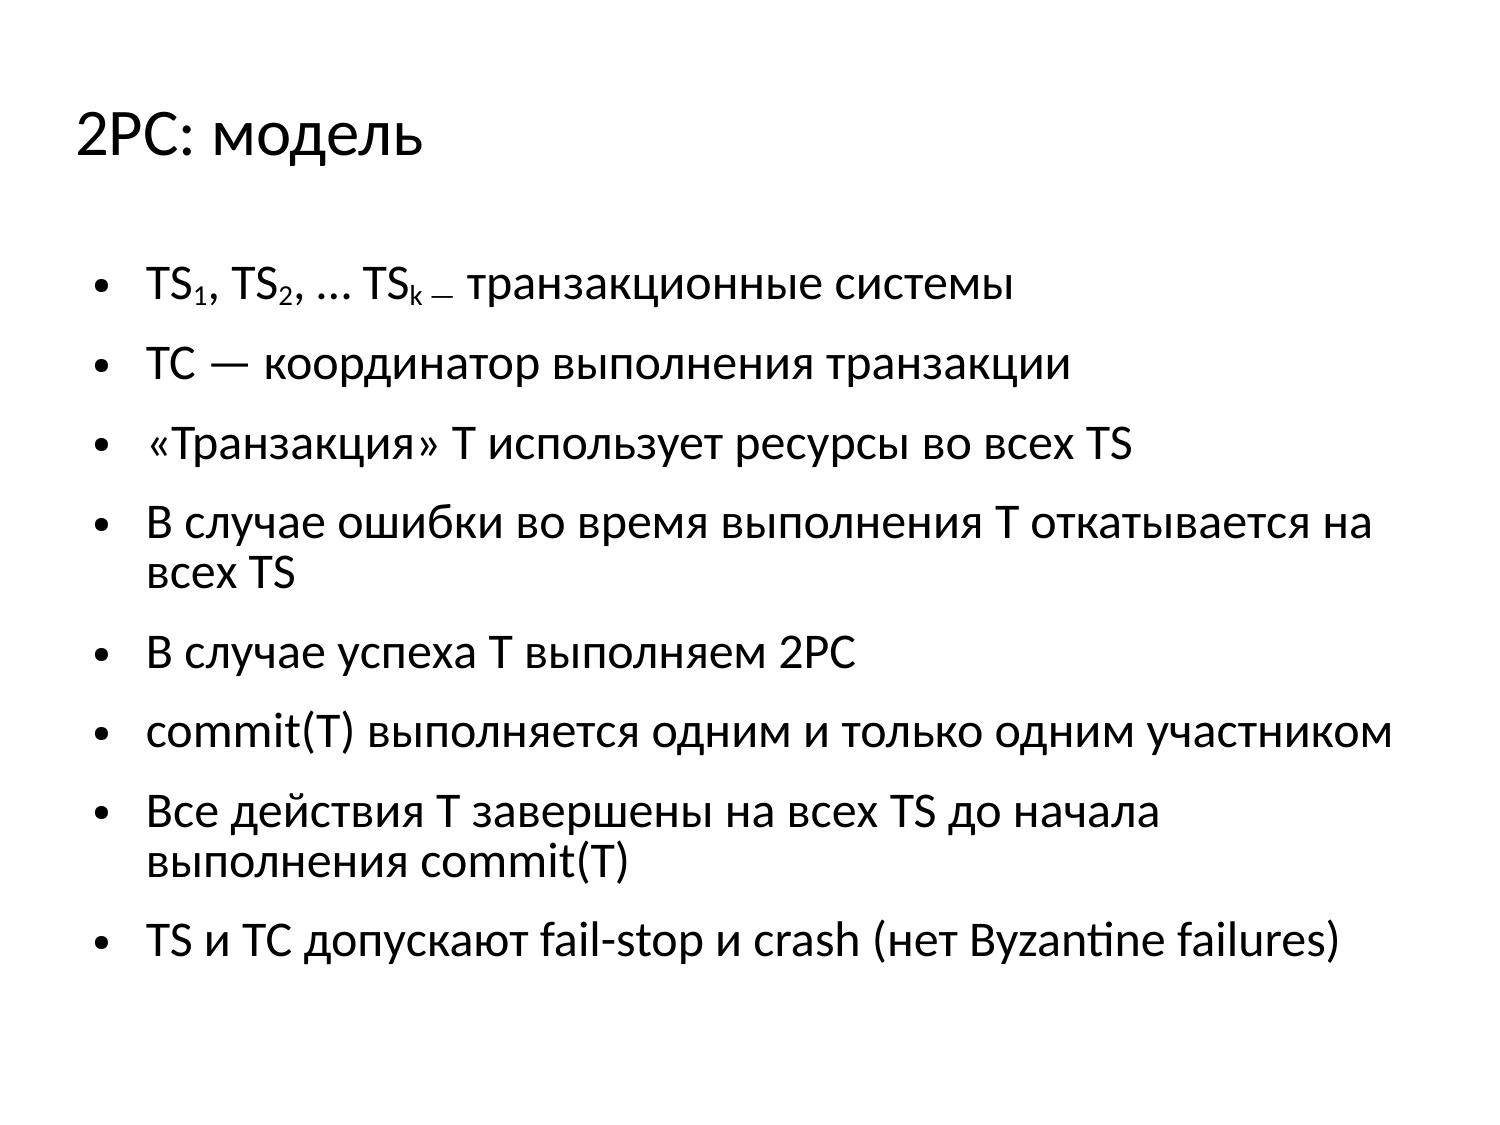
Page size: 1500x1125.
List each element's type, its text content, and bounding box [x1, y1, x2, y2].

title 2PC: модель [75, 45, 1425, 233]
list TS1, TS2, … TSk — транзакционные системы TC — координатор выполнения транзакции «Транзакция» T использует ресурсы во всех TS В случае ошибки во время выполнения T откатывается на всех TS В случае успеха T выполняем 2PC commit(T) выполняется одним и только одним участником Все действия T завершены на всех TS до начала выполнения commit(T) TS и TC допускают fail-stop и crash (нет Byzantine failures) [75, 262, 1425, 1005]
